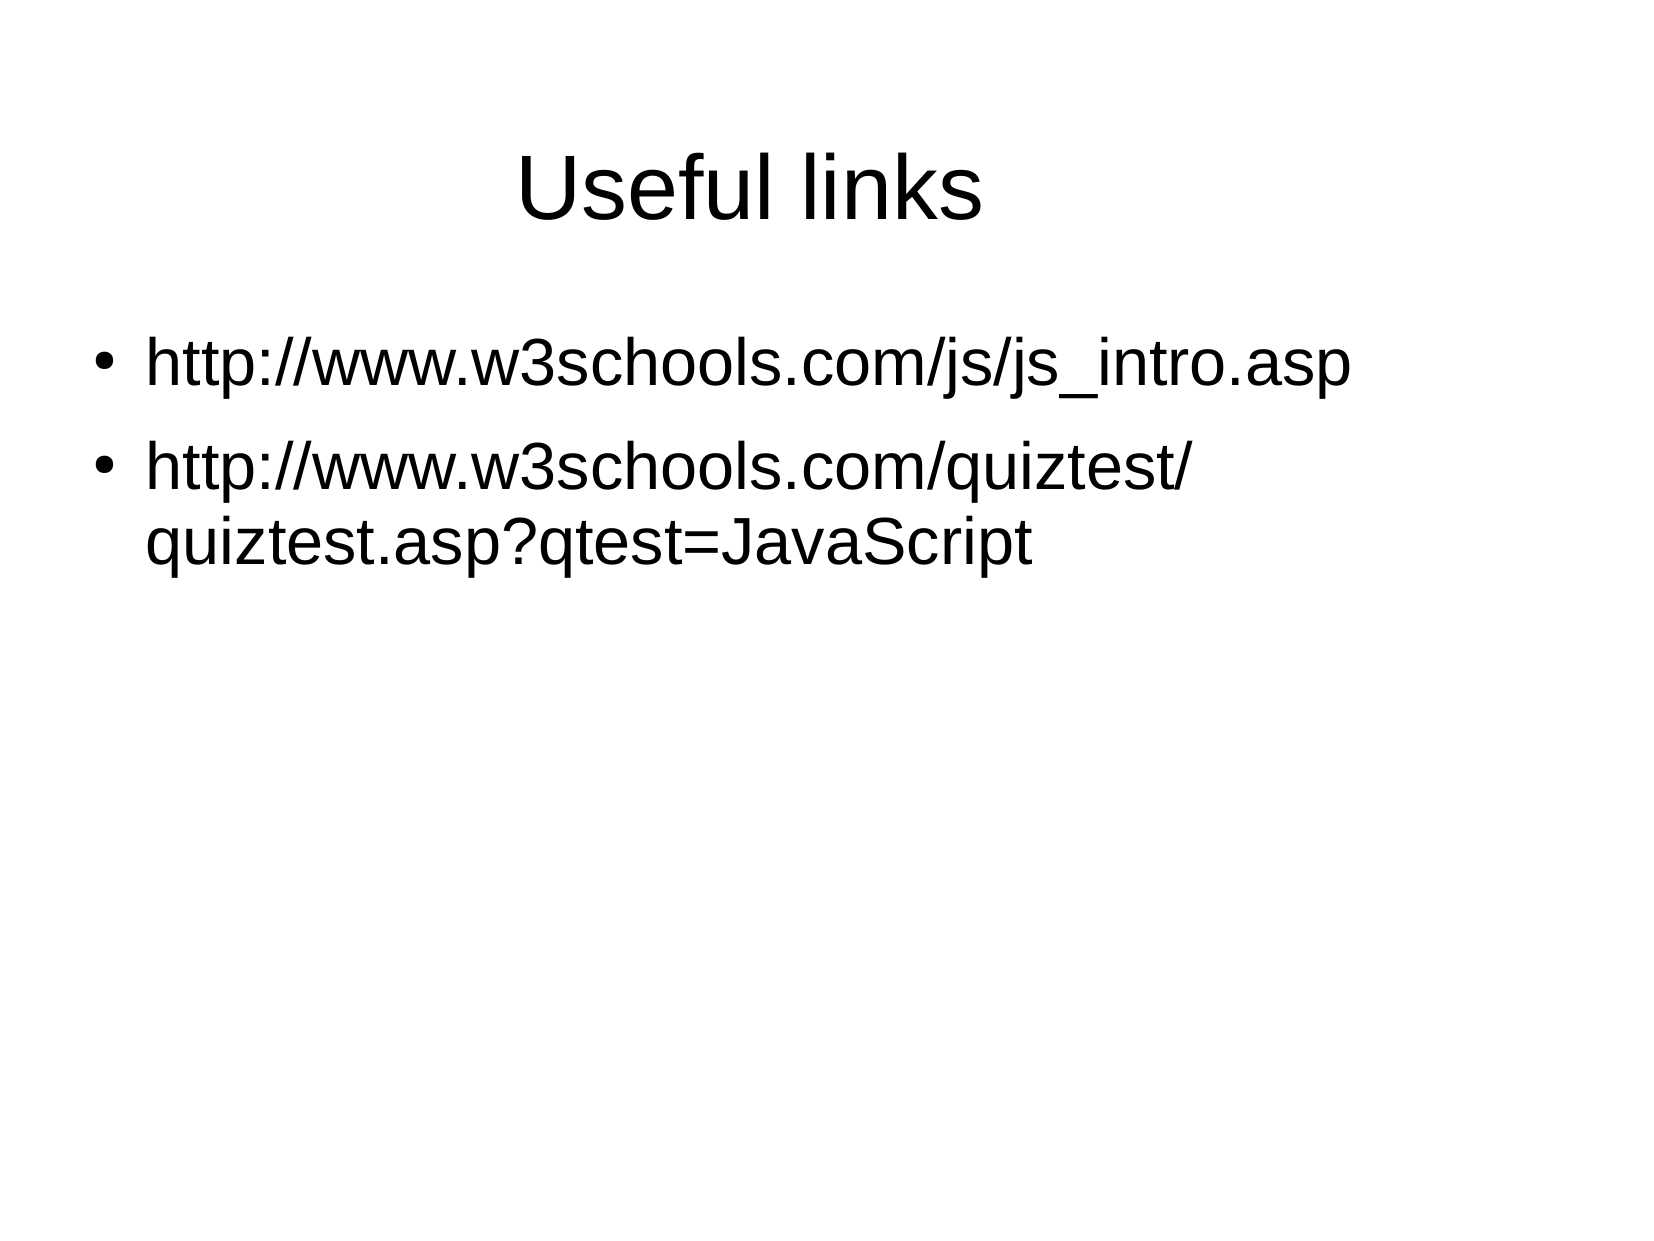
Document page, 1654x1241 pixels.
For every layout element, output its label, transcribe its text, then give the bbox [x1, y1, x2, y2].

list http://www.w3schools.com/js/js_intro.asp http://www.w3schools.com/quiztest/quiztest.asp?qtest=JavaScript [75, 324, 1426, 1053]
title Useful links [75, 82, 1426, 293]
